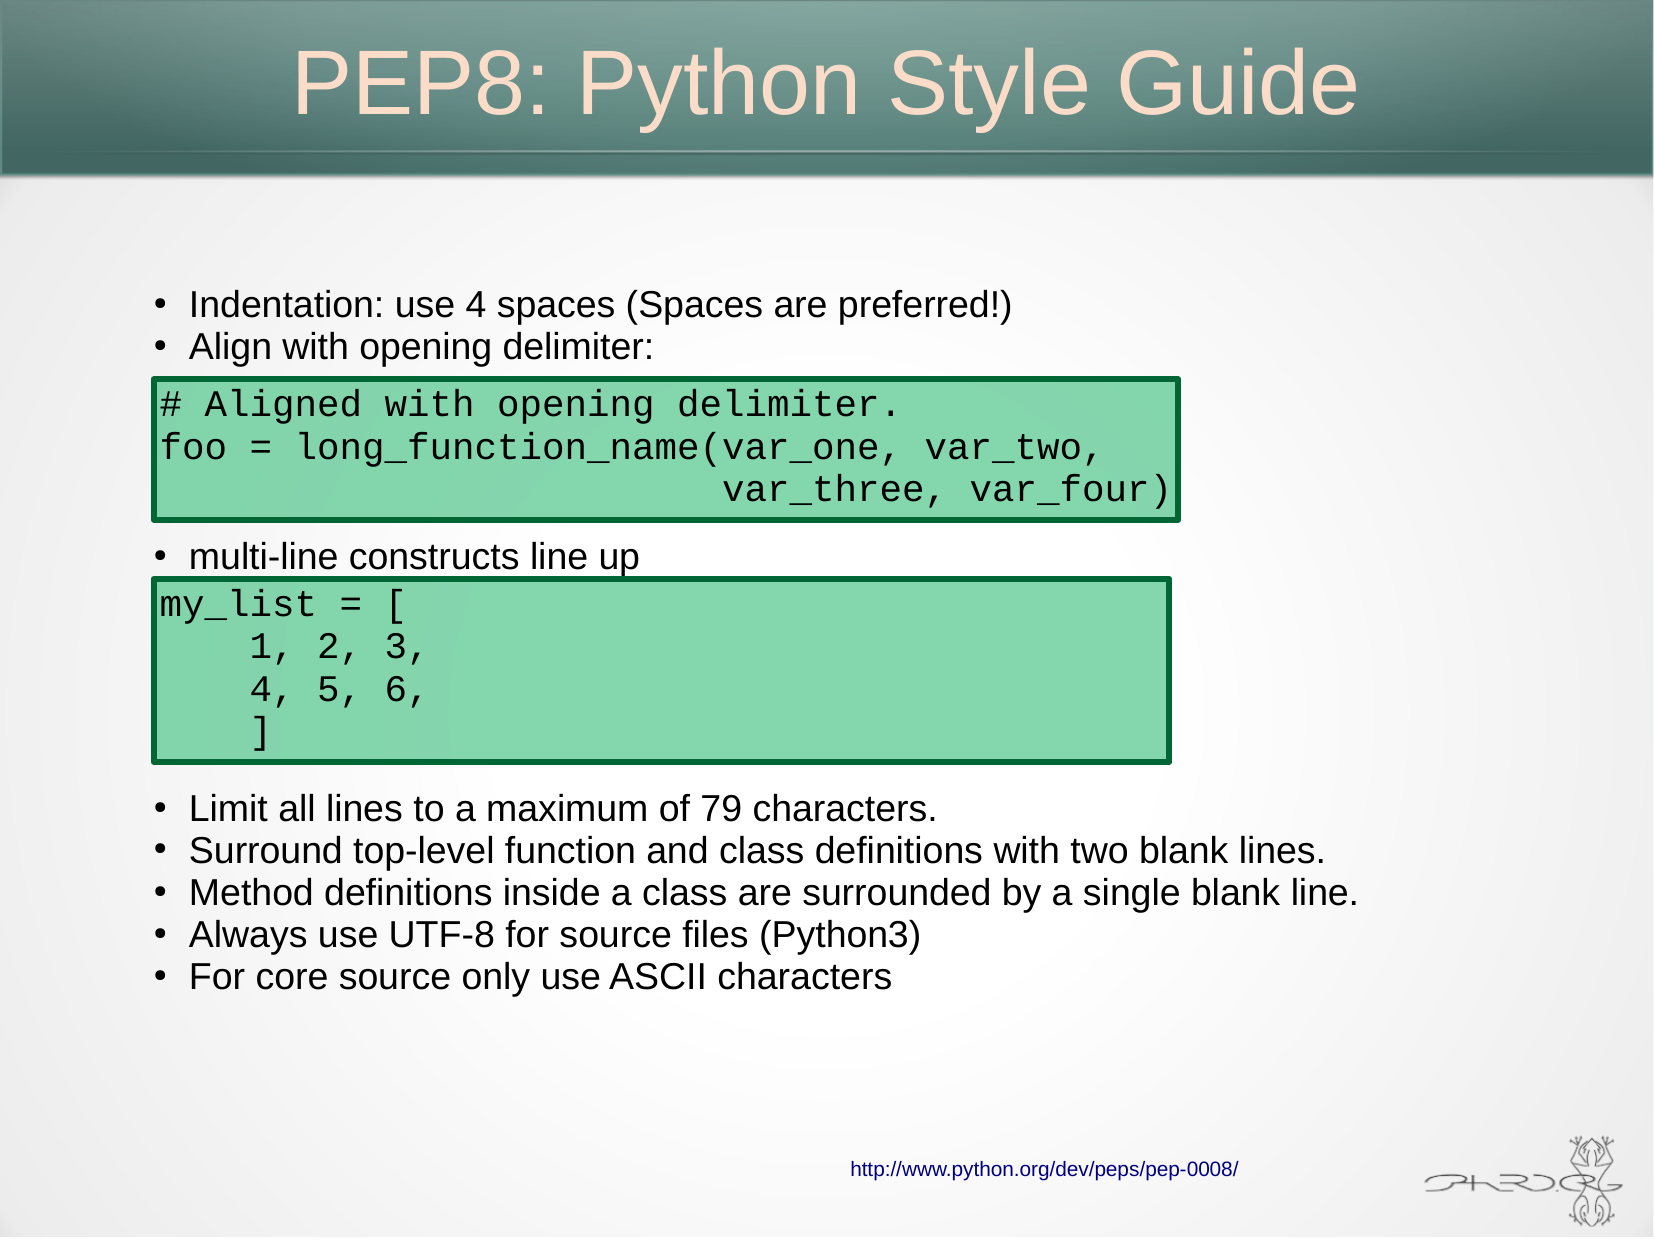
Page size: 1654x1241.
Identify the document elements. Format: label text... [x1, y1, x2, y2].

text_box Indentation: use 4 spaces (Spaces are preferred!) Align with opening delimiter: multi-line constructs line up Limit all lines to a maximum of 79 characters. Surround top-level function and class definitions with two blank lines. Method definitions inside a class are surrounded by a single blank line. Always use UTF-8 for source files (Python3) For core source only use ASCII characters [153, 283, 1371, 998]
text_box my_list = [ 1, 2, 3, 4, 5, 6, ] [153, 578, 1170, 762]
title PEP8: Python Style Guide [82, 11, 1571, 154]
text_box http://www.python.org/dev/peps/pep-0008/ [850, 1157, 1323, 1193]
text_box # Aligned with opening delimiter. foo = long_function_name(var_one, var_two, var_three, var_four) [153, 379, 1179, 520]
picture [0, 0, 1654, 1237]
